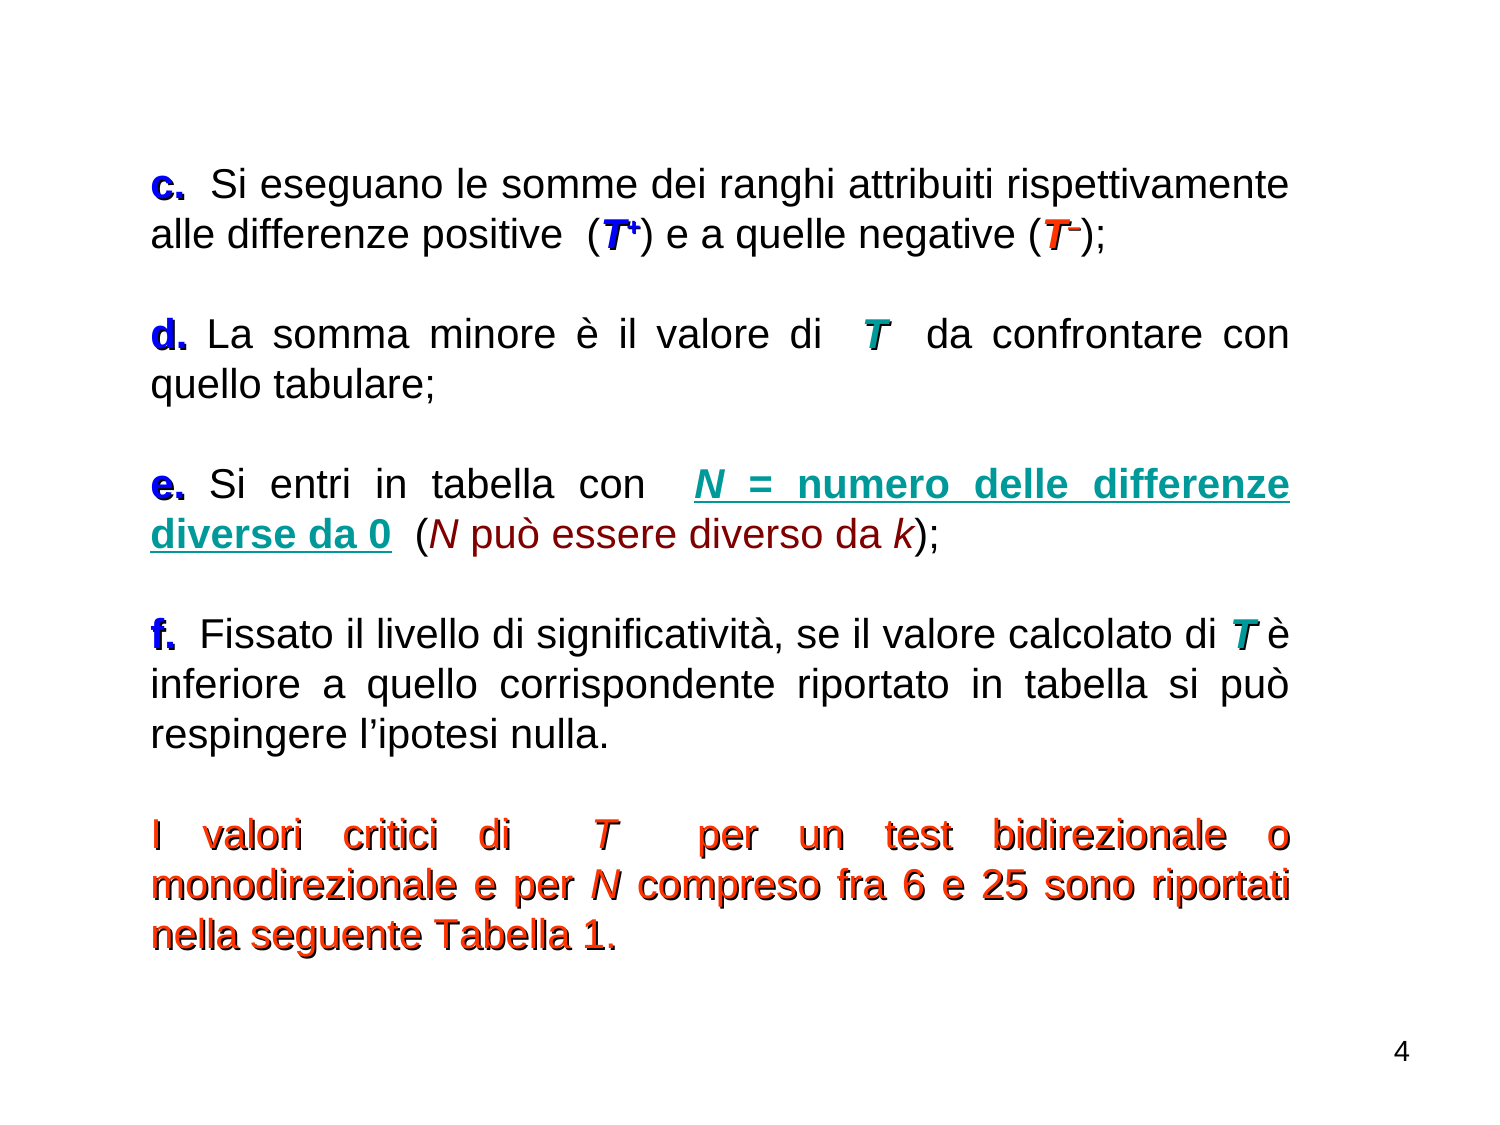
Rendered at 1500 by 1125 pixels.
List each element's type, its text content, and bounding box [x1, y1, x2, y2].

text_box <numero> [1074, 1024, 1426, 1103]
text_box c. Si eseguano le somme dei ranghi attribuiti rispettivamente alle differenze positive (T+) e a quelle negative (T–); d. La somma minore è il valore di T da confrontare con quello tabulare; e. Si entri in tabella con N = numero delle differenze diverse da 0 (N può essere diverso da k); f. Fissato il livello di significatività, se il valore calcolato di T è inferiore a quello corrispondente riportato in tabella si può respingere l’ipotesi nulla. I valori critici di T per un test bidirezionale o monodirezionale e per N compreso fra 6 e 25 sono riportati nella seguente Tabella 1. [135, 148, 1306, 1015]
